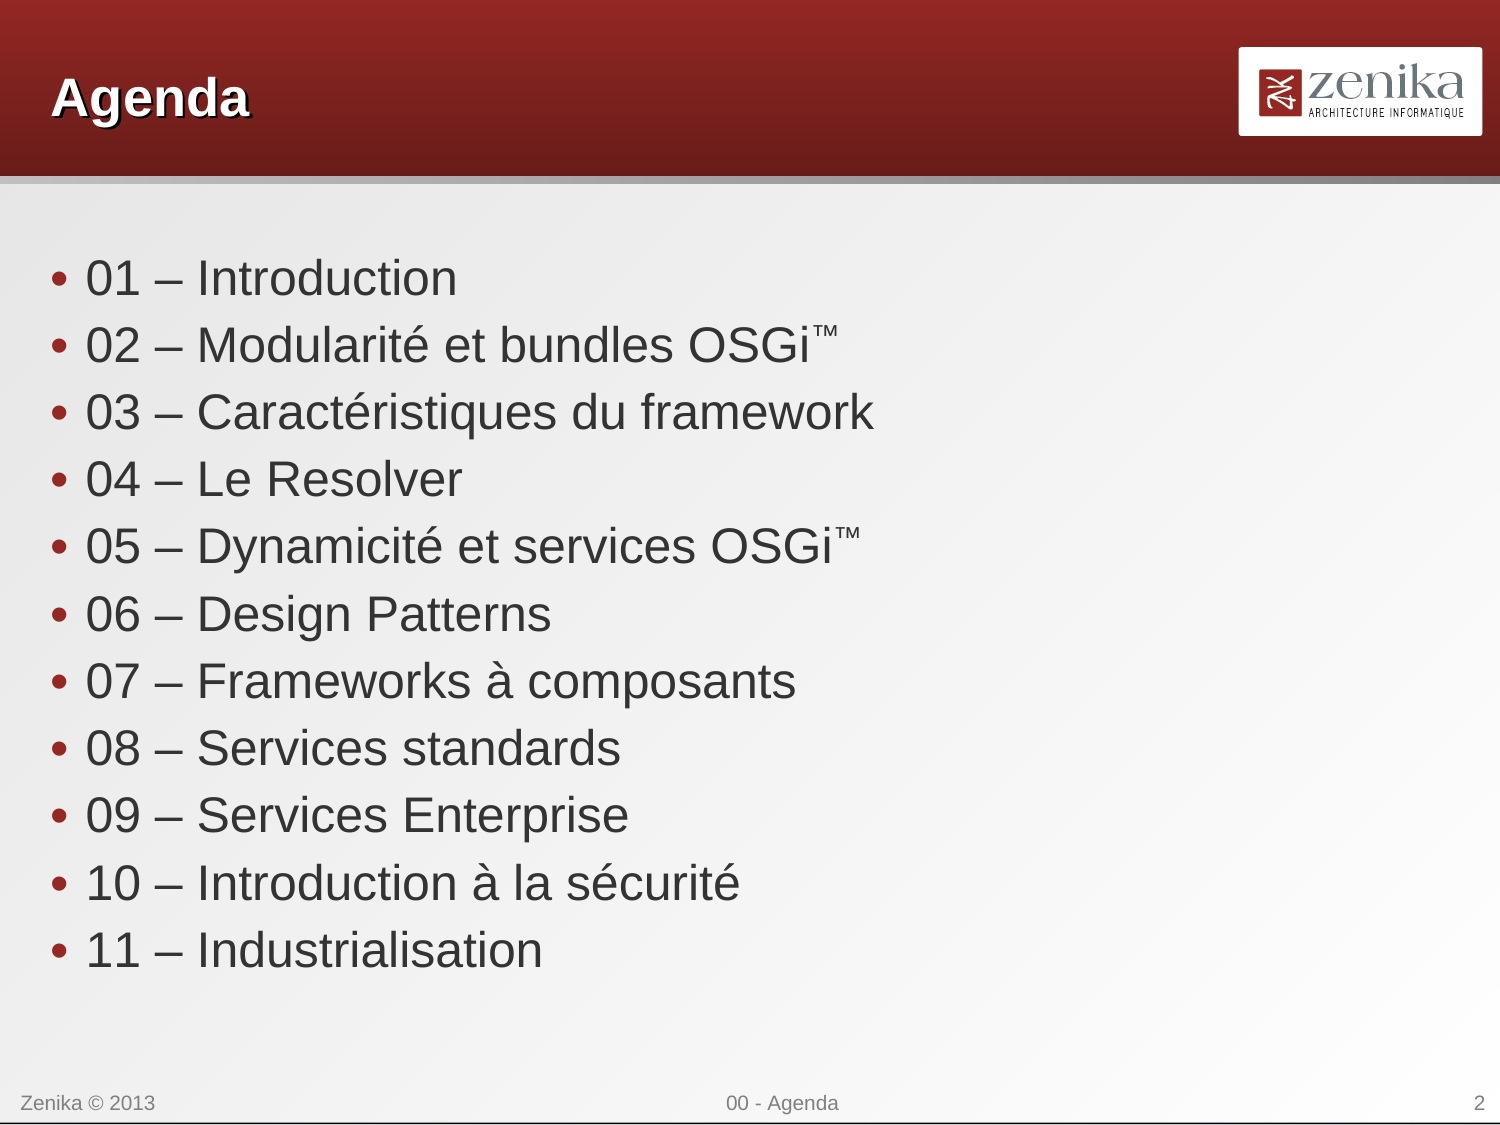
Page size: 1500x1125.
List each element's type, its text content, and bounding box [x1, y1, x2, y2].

picture [1257, 58, 1464, 125]
title Agenda [50, 15, 1206, 180]
list 01 – Introduction 02 – Modularité et bundles OSGi™ 03 – Caractéristiques du framework 04 – Le Resolver 05 – Dynamicité et services OSGi™ 06 – Design Patterns 07 – Frameworks à composants 08 – Services standards 09 – Services Enterprise 10 – Introduction à la sécurité 11 – Industrialisation [50, 249, 1435, 1064]
